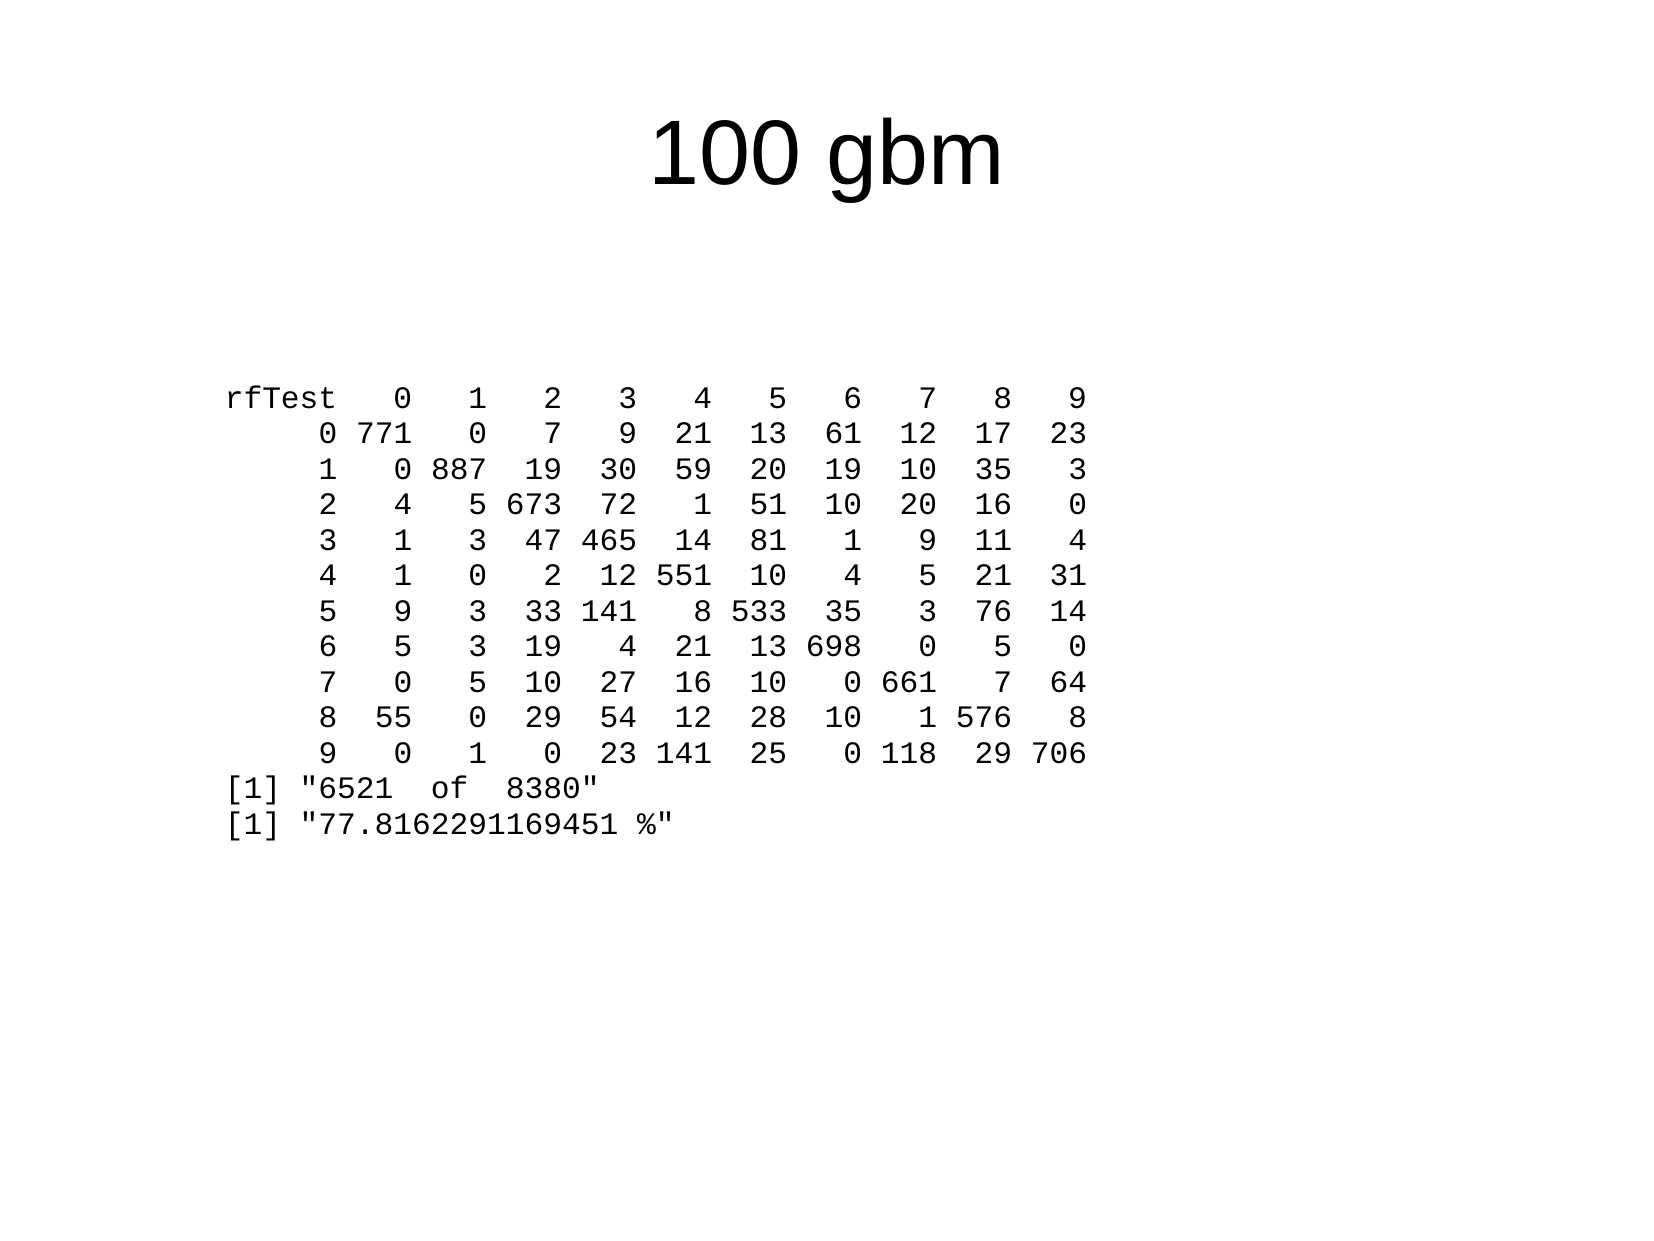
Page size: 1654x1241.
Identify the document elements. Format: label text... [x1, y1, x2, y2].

text_box rfTest 0 1 2 3 4 5 6 7 8 9 0 771 0 7 9 21 13 61 12 17 23 1 0 887 19 30 59 20 19 10 35 3 2 4 5 673 72 1 51 10 20 16 0 3 1 3 47 465 14 81 1 9 11 4 4 1 0 2 12 551 10 4 5 21 31 5 9 3 33 141 8 533 35 3 76 14 6 5 3 19 4 21 13 698 0 5 0 7 0 5 10 27 16 10 0 661 7 64 8 55 0 29 54 12 28 10 1 576 8 9 0 1 0 23 141 25 0 118 29 706 [1] "6521 of 8380" [1] "77.8162291169451 %" [210, 375, 1304, 856]
title 100 gbm [82, 49, 1571, 257]
